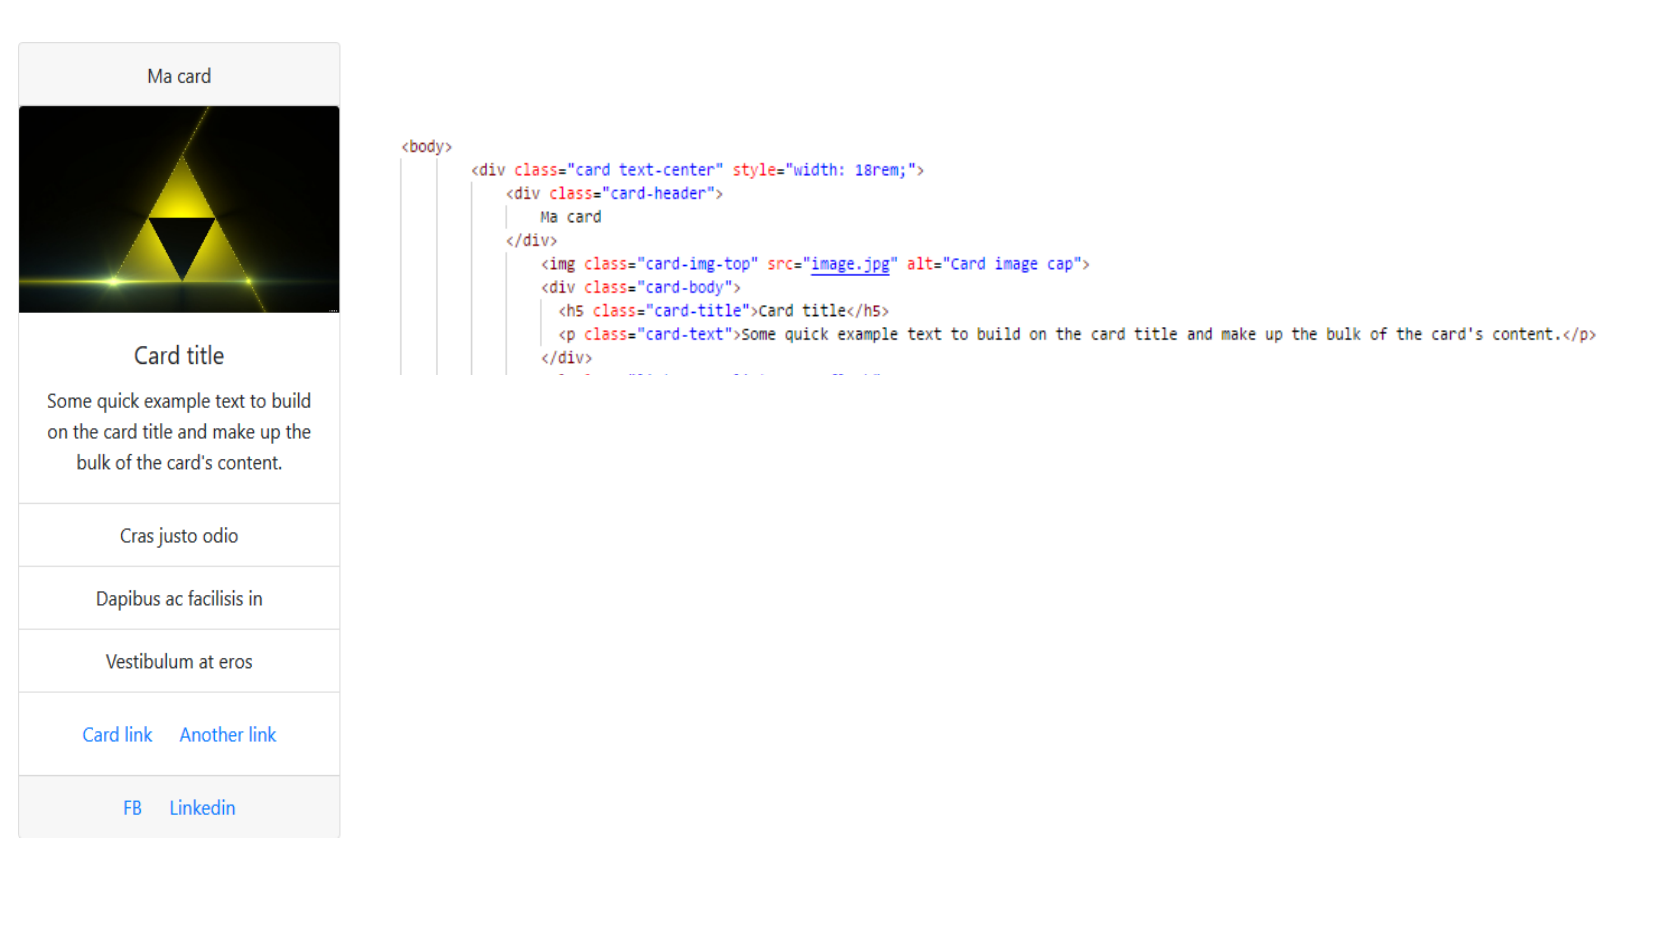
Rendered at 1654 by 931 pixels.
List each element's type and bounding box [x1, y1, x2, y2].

picture [396, 132, 1606, 375]
picture [18, 42, 345, 838]
